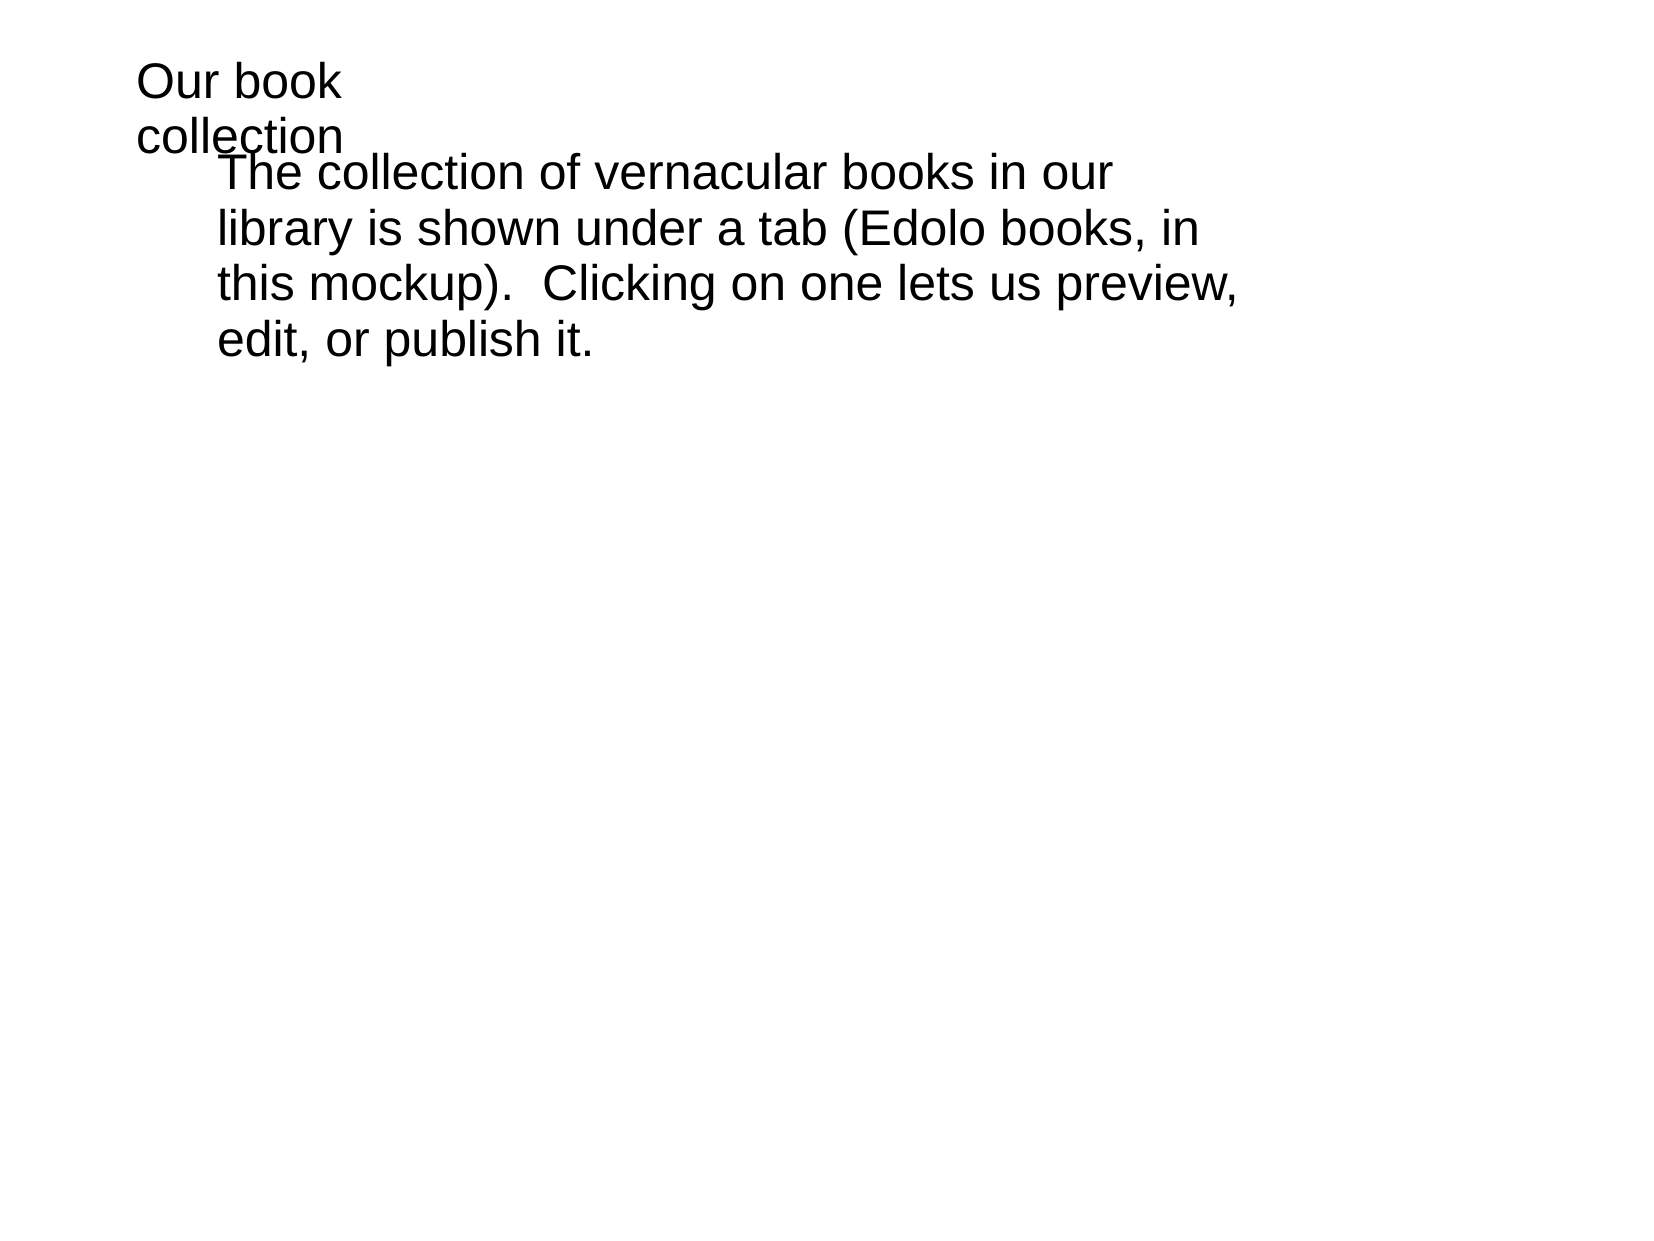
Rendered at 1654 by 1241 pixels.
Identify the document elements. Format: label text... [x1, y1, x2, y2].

text_box Our book collection [121, 45, 567, 228]
text_box The collection of vernacular books in our library is shown under a tab (Edolo books, in this mockup). Clicking on one lets us preview, edit, or publish it. [202, 136, 1255, 775]
